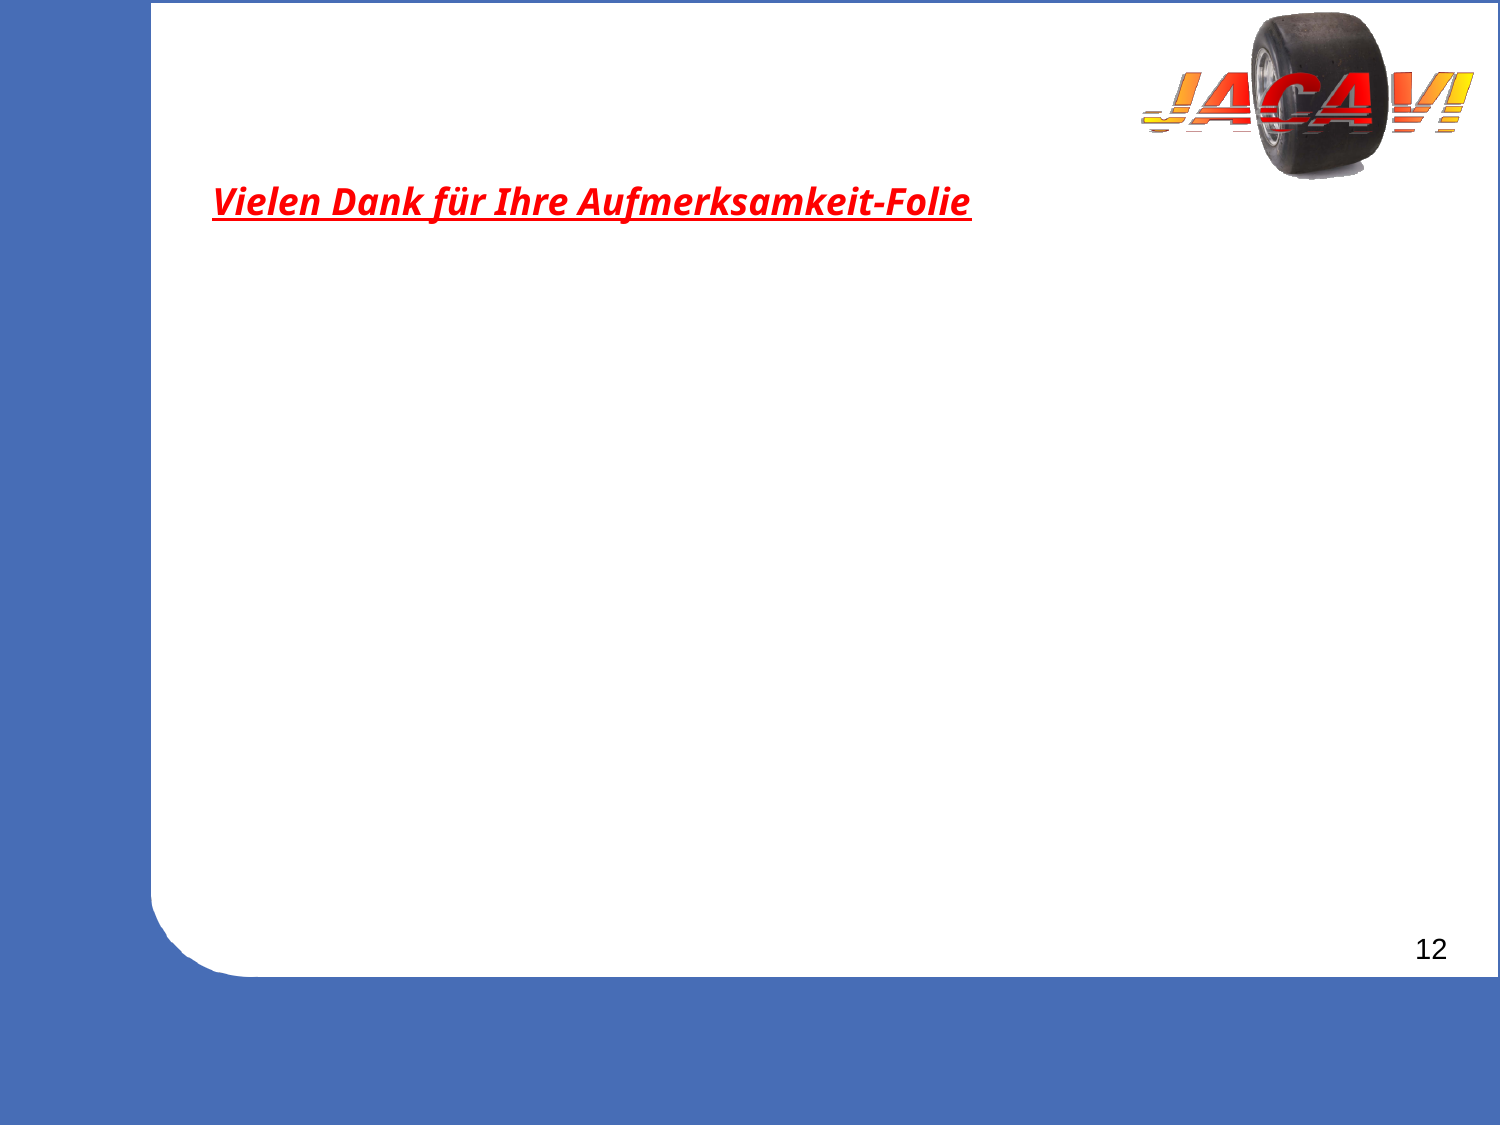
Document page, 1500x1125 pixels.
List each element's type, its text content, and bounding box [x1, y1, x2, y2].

list Vielen Dank für Ihre Aufmerksamkeit-Folie [212, 174, 1448, 911]
picture [0, 0, 1500, 1125]
